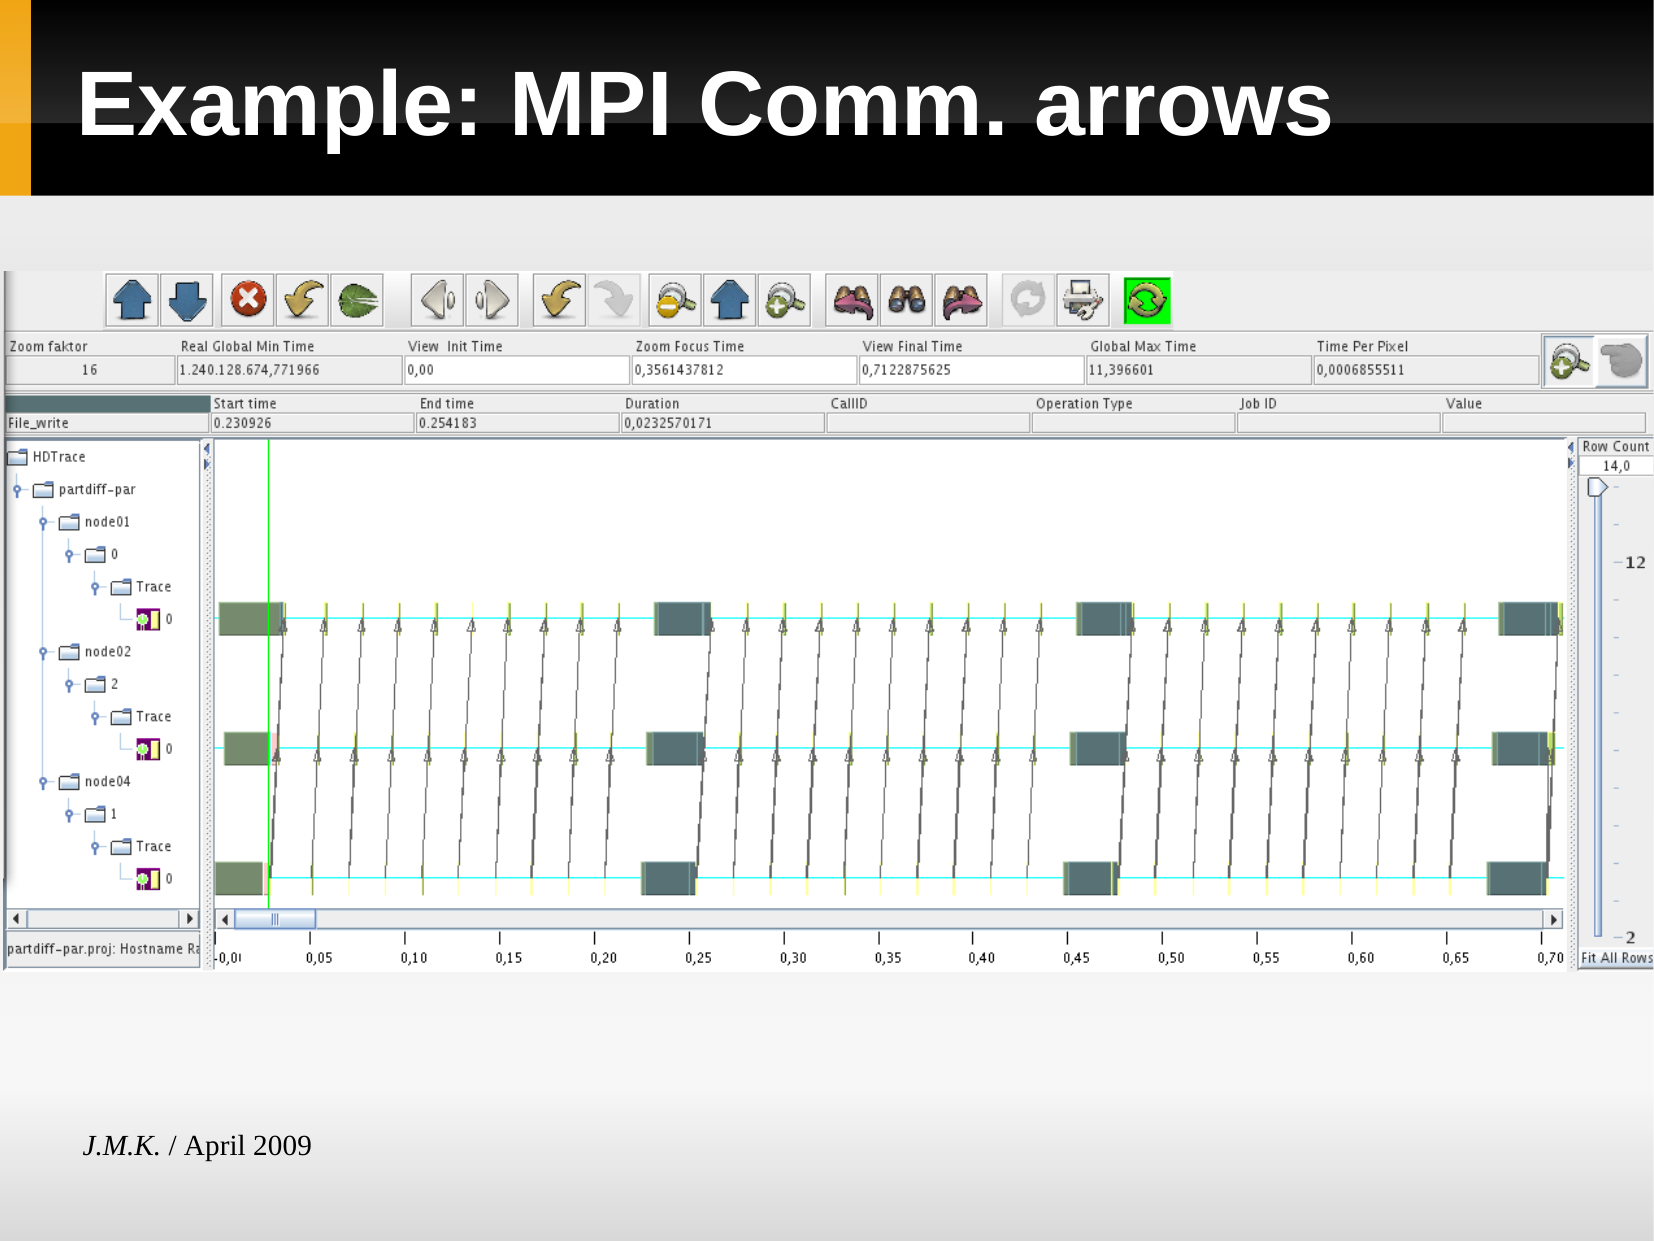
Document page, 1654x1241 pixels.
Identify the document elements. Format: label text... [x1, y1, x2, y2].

picture [0, 0, 1654, 1241]
title Example: MPI Comm. arrows [76, 7, 1565, 200]
